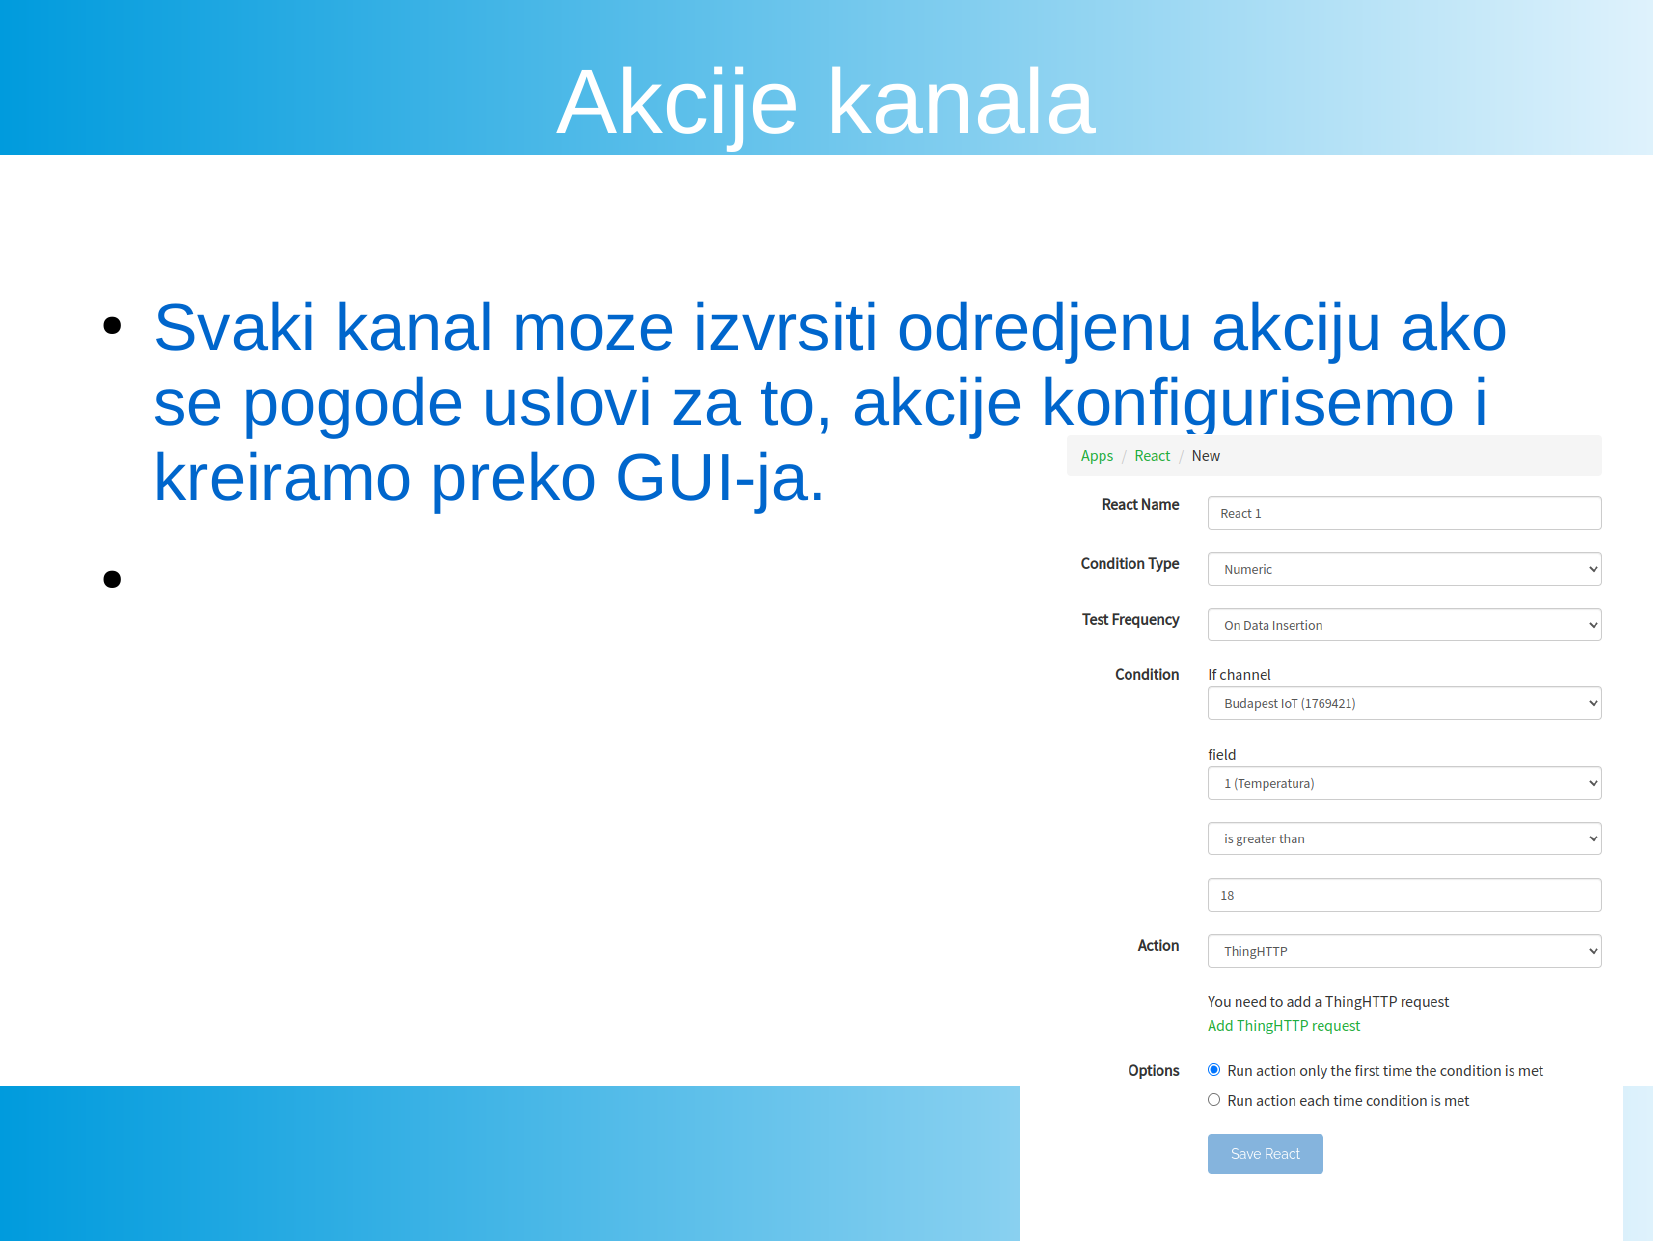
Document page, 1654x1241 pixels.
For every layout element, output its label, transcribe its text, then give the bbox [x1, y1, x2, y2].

title Akcije kanala [82, 49, 1571, 155]
picture [1020, 434, 1623, 1241]
list Svaki kanal moze izvrsiti odredjenu akciju ako se pogode uslovi za to, akcije konfigurisemo i kreiramo preko GUI-ja. [82, 290, 1571, 1010]
